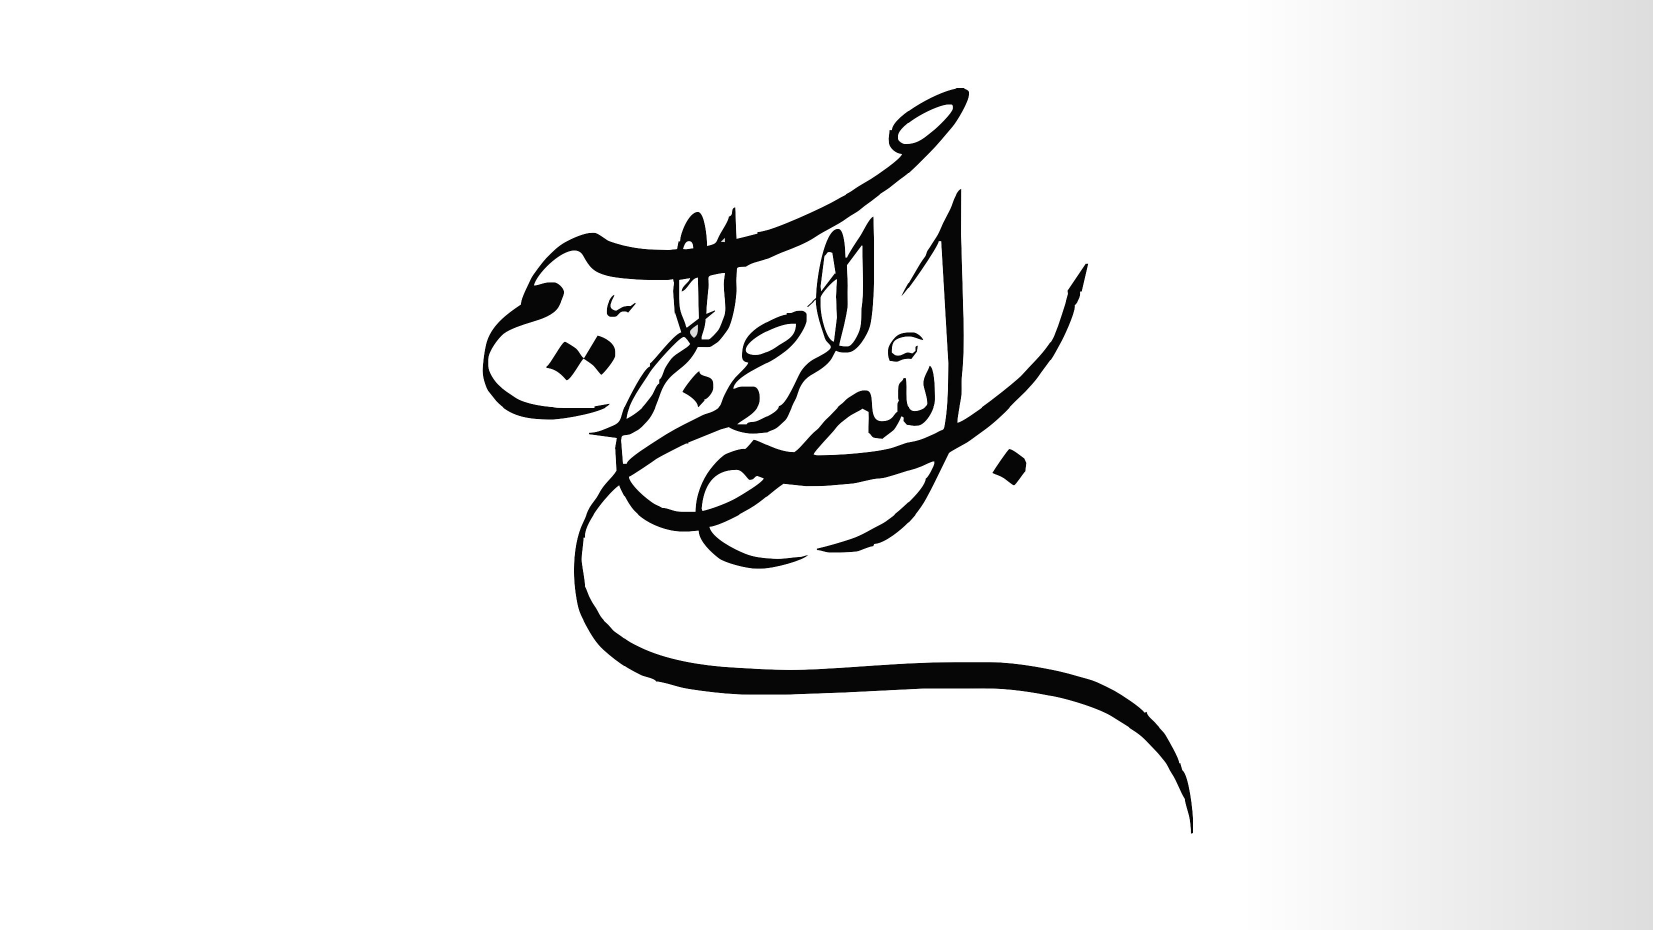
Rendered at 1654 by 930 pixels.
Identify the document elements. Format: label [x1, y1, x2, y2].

picture [482, 88, 1193, 834]
